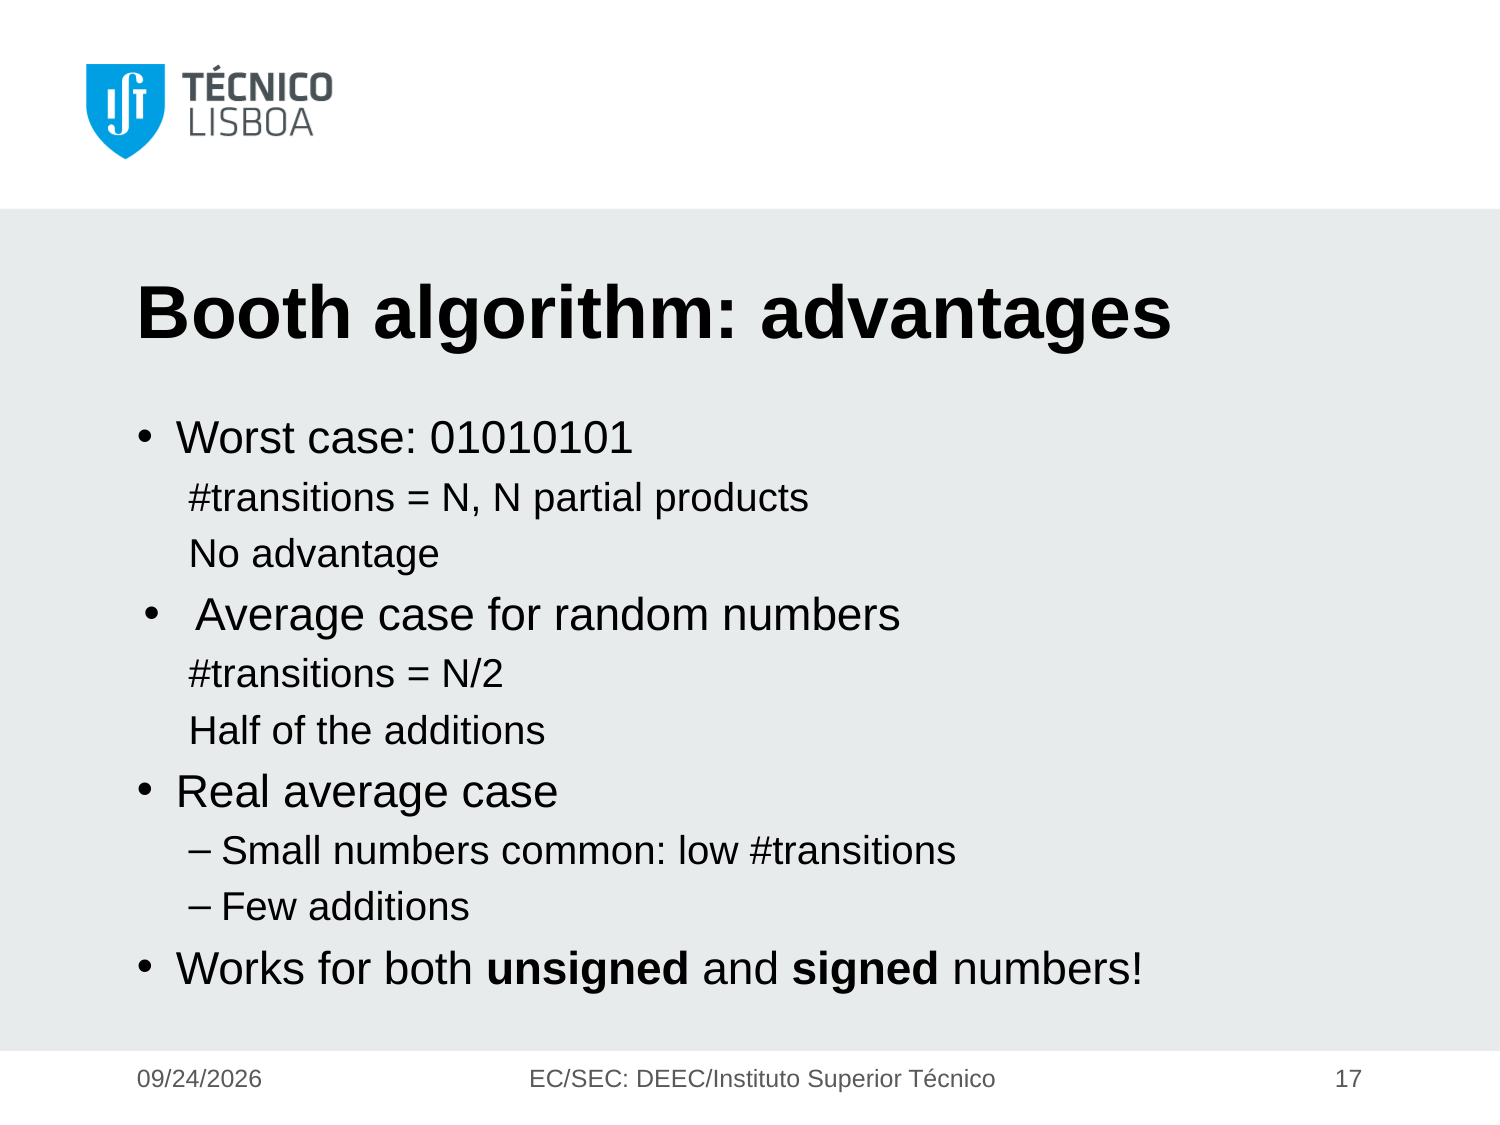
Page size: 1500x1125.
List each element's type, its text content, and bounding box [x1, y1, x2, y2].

slide_number 10/22/2018 [121, 1052, 425, 1103]
footer EC/SEC: DEEC/Instituto Superior Técnico [512, 1052, 1021, 1103]
slide_number <number> [1077, 1052, 1378, 1103]
list Worst case: 01010101 #transitions = N, N partial products No advantage Average case for random numbers #transitions = N/2 Half of the additions Real average case Small numbers common: low #transitions Few additions Works for both unsigned and signed numbers! [121, 400, 1378, 1005]
title Booth algorithm: advantages [121, 237, 1378, 381]
picture [0, 0, 1500, 1125]
